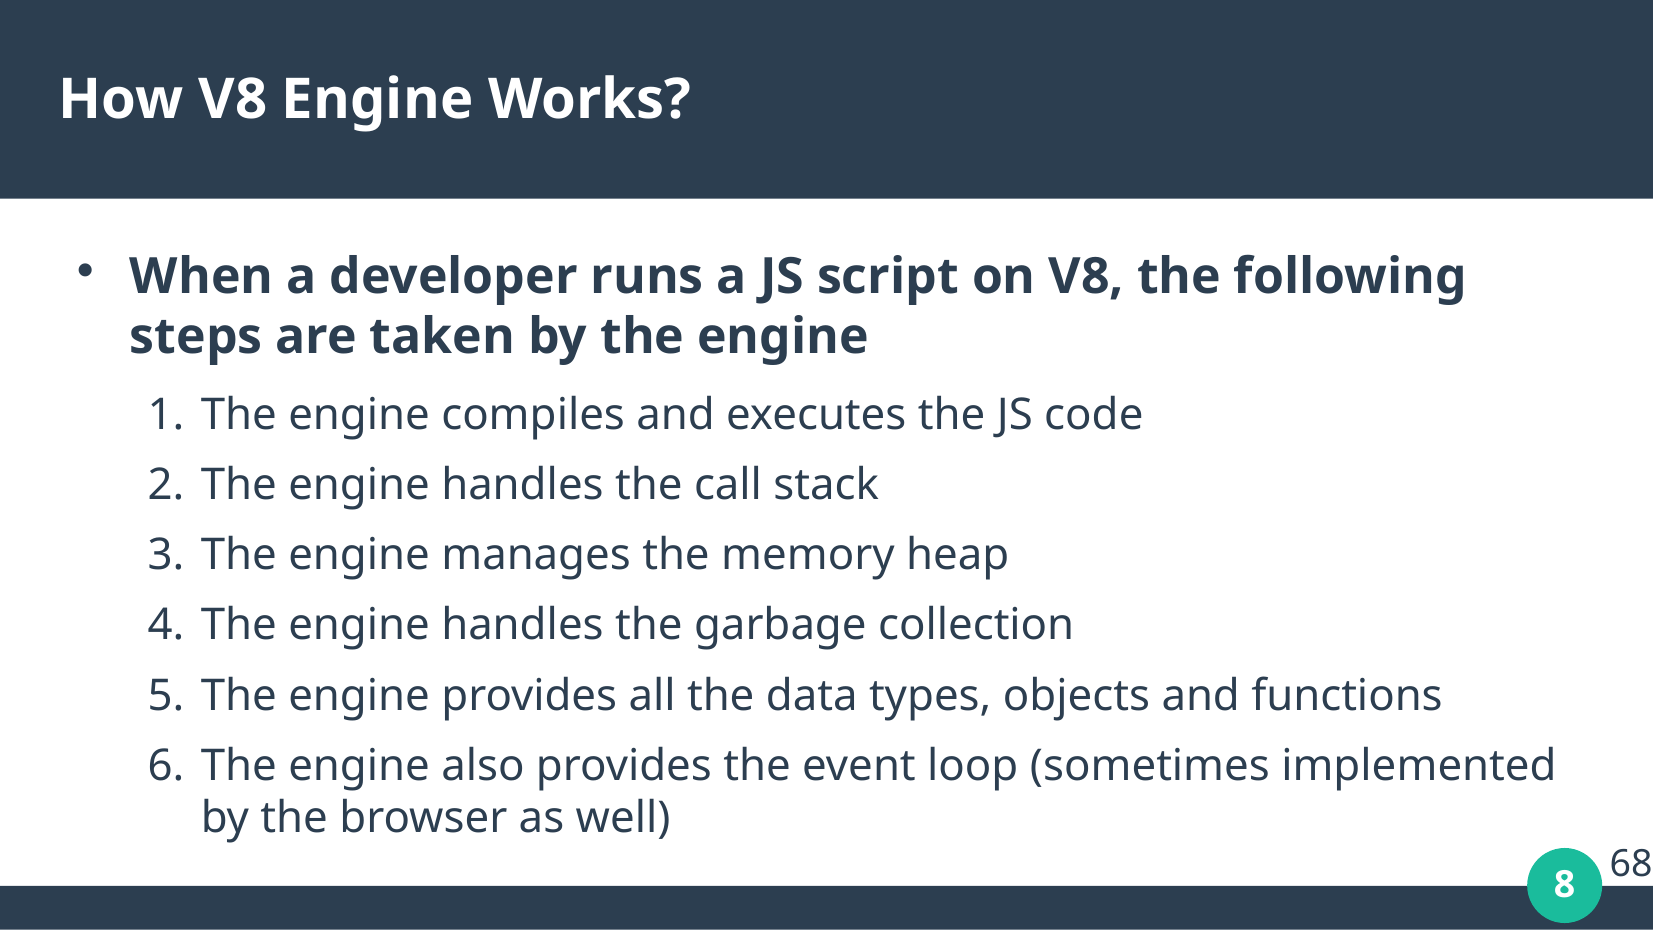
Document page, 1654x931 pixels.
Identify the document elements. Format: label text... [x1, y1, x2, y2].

title How V8 Engine Works? [59, 37, 1594, 155]
list When a developer runs a JS script on V8, the following steps are taken by the engine The engine compiles and executes the JS code The engine handles the call stack The engine manages the memory heap The engine handles the garbage collection The engine provides all the data types, objects and functions The engine also provides the event loop (sometimes implemented by the browser as well) [59, 243, 1594, 864]
text_box 68 [1588, 830, 1654, 899]
